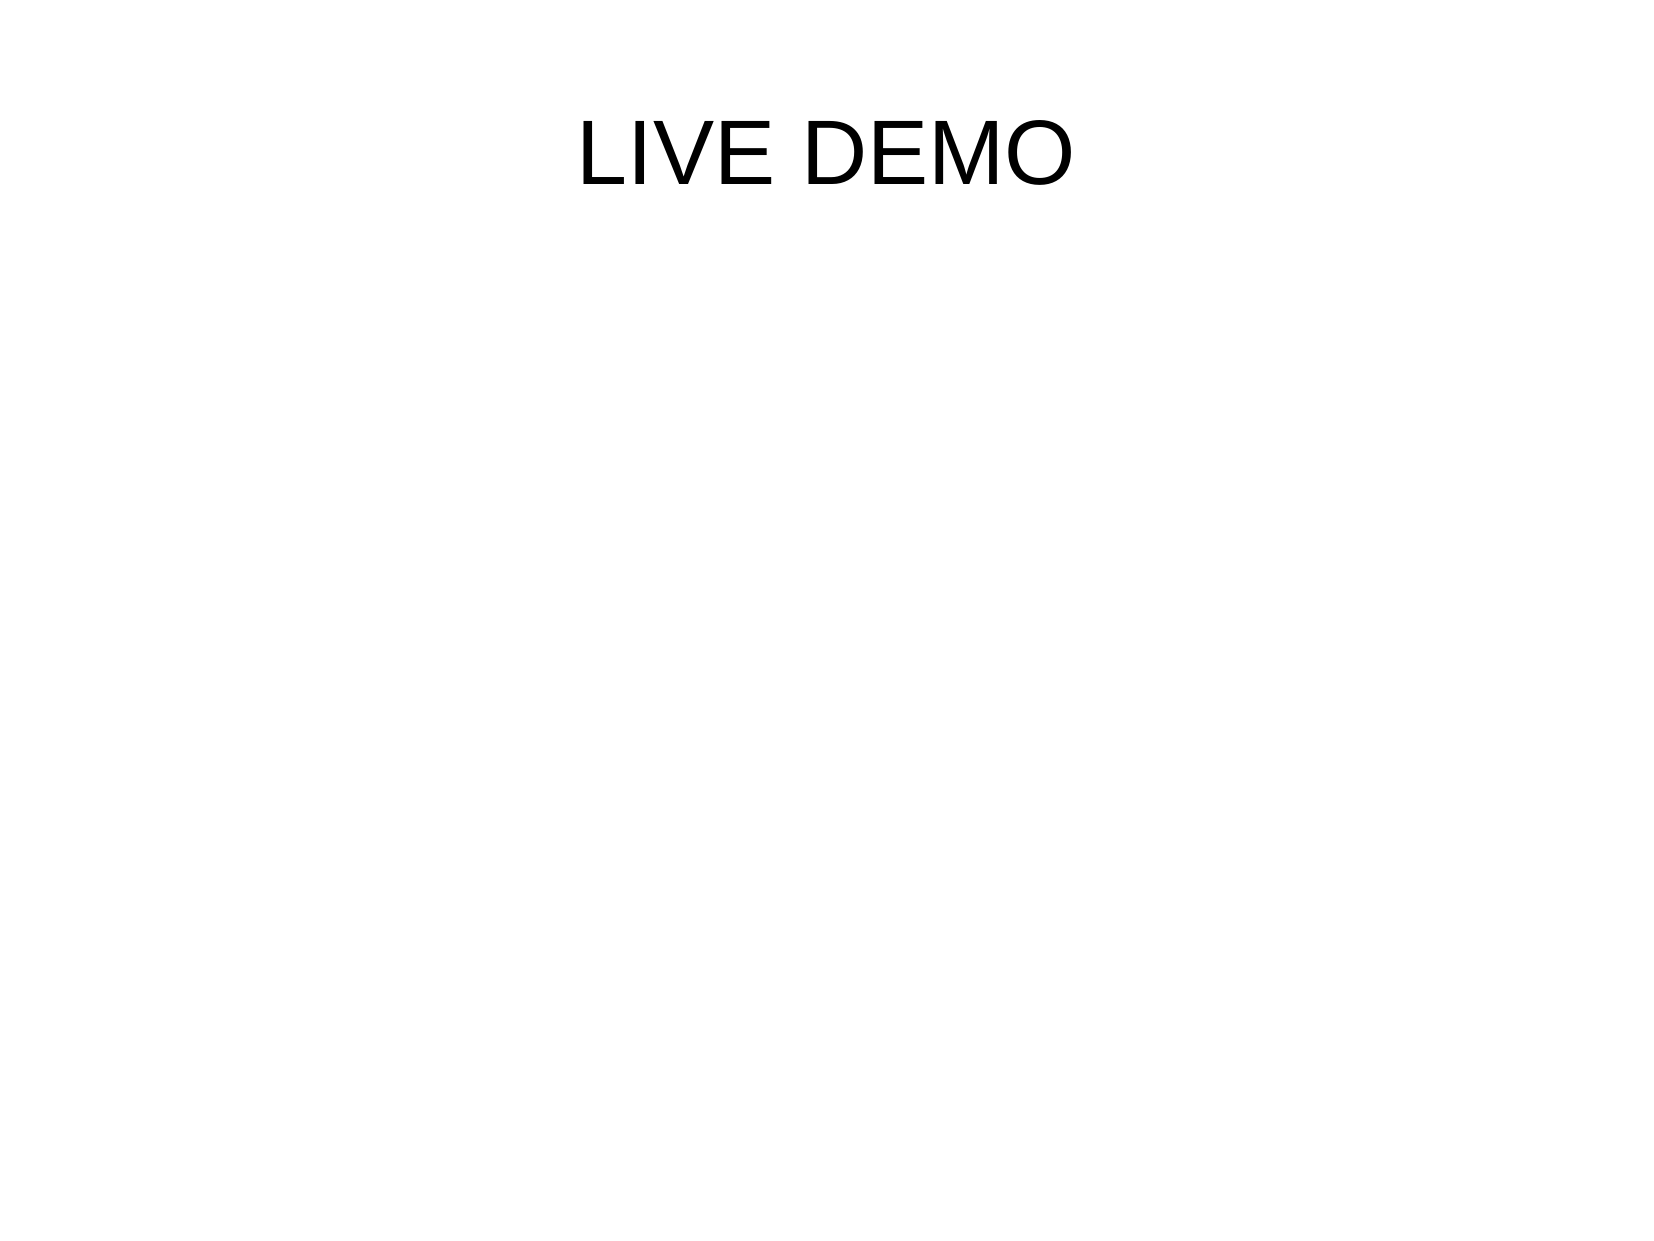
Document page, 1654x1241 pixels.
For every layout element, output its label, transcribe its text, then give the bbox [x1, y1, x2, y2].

title LIVE DEMO [82, 49, 1571, 257]
